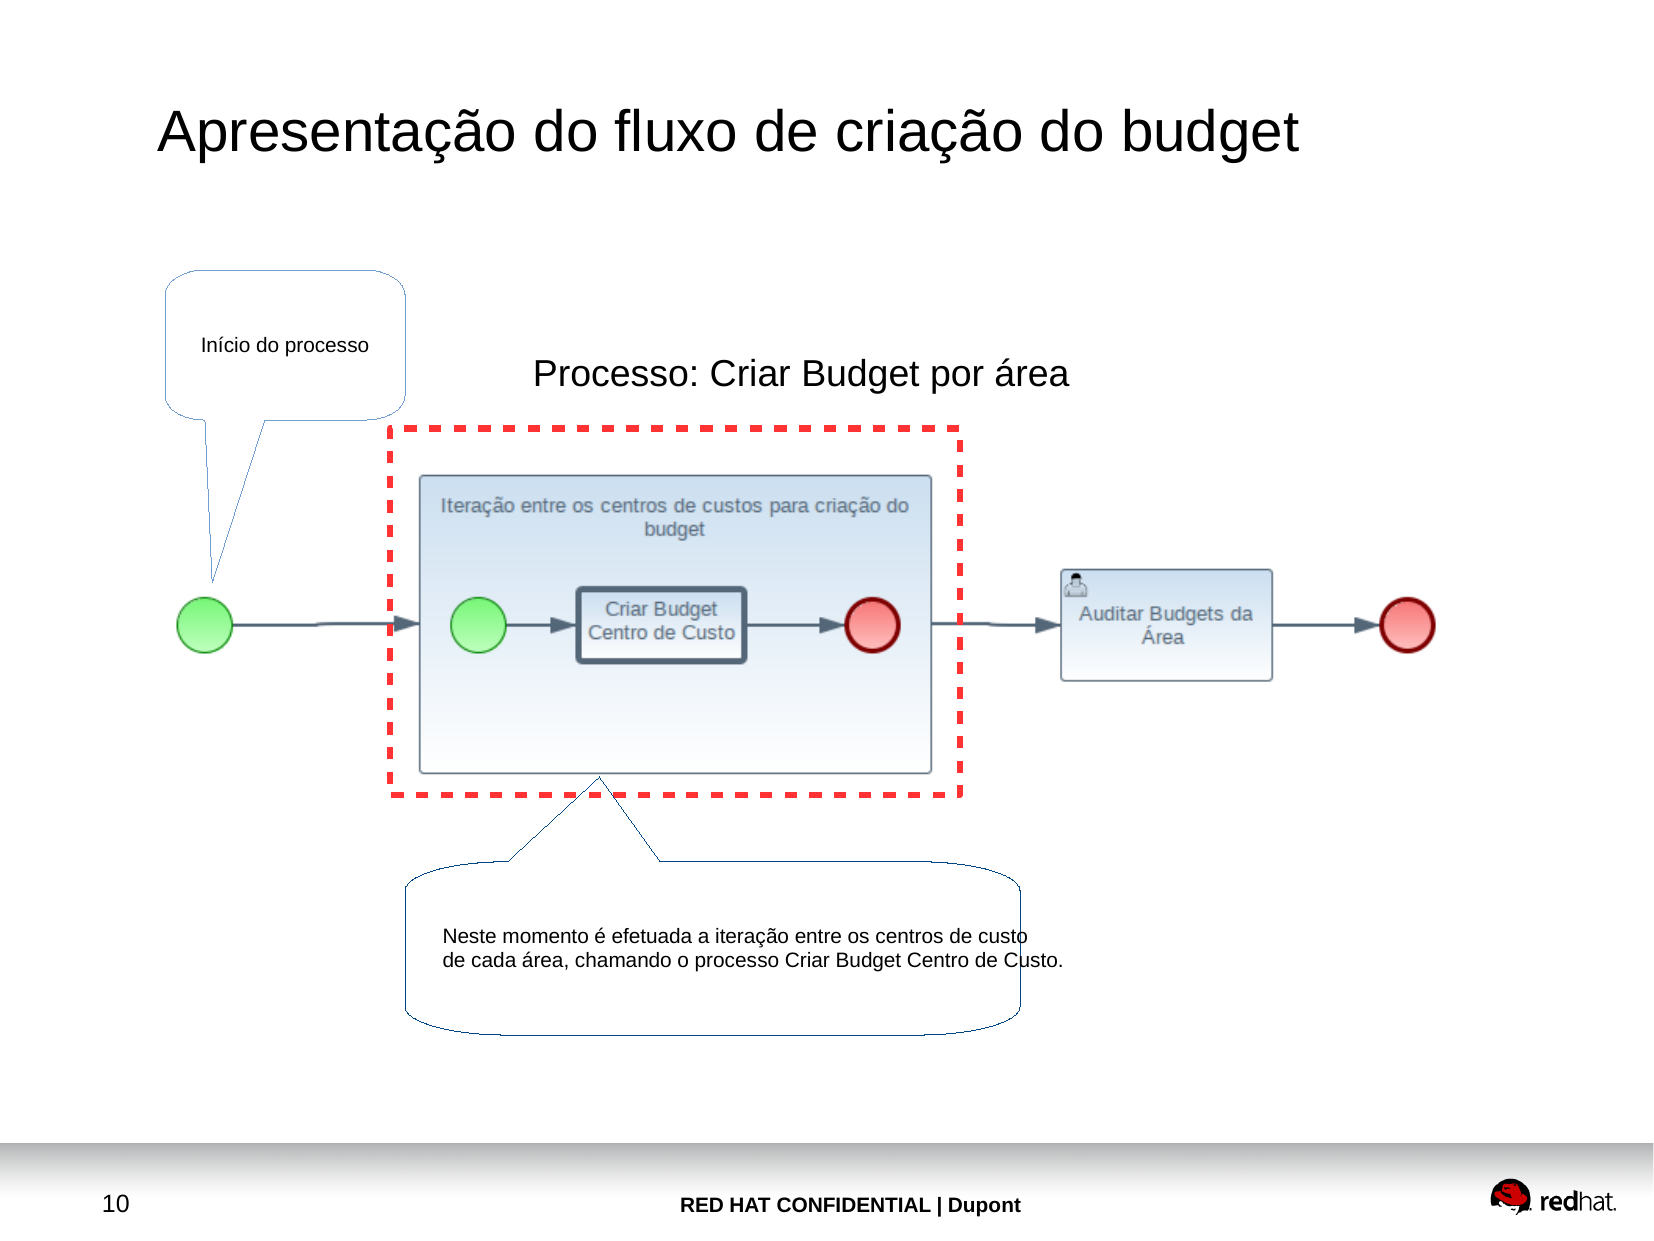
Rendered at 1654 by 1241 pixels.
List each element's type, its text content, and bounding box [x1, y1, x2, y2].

text_box Neste momento é efetuada a iteração entre os centros de custo de cada área, chamando o processo Criar Budget Centro de Custo. [405, 776, 1021, 1036]
picture [0, 1143, 1654, 1241]
picture [144, 428, 1511, 812]
text_box Processo: Criar Budget por área [518, 345, 1096, 402]
text_box Apresentação do fluxo de criação do budget [82, 37, 1571, 226]
text_box Início do processo [165, 270, 406, 583]
